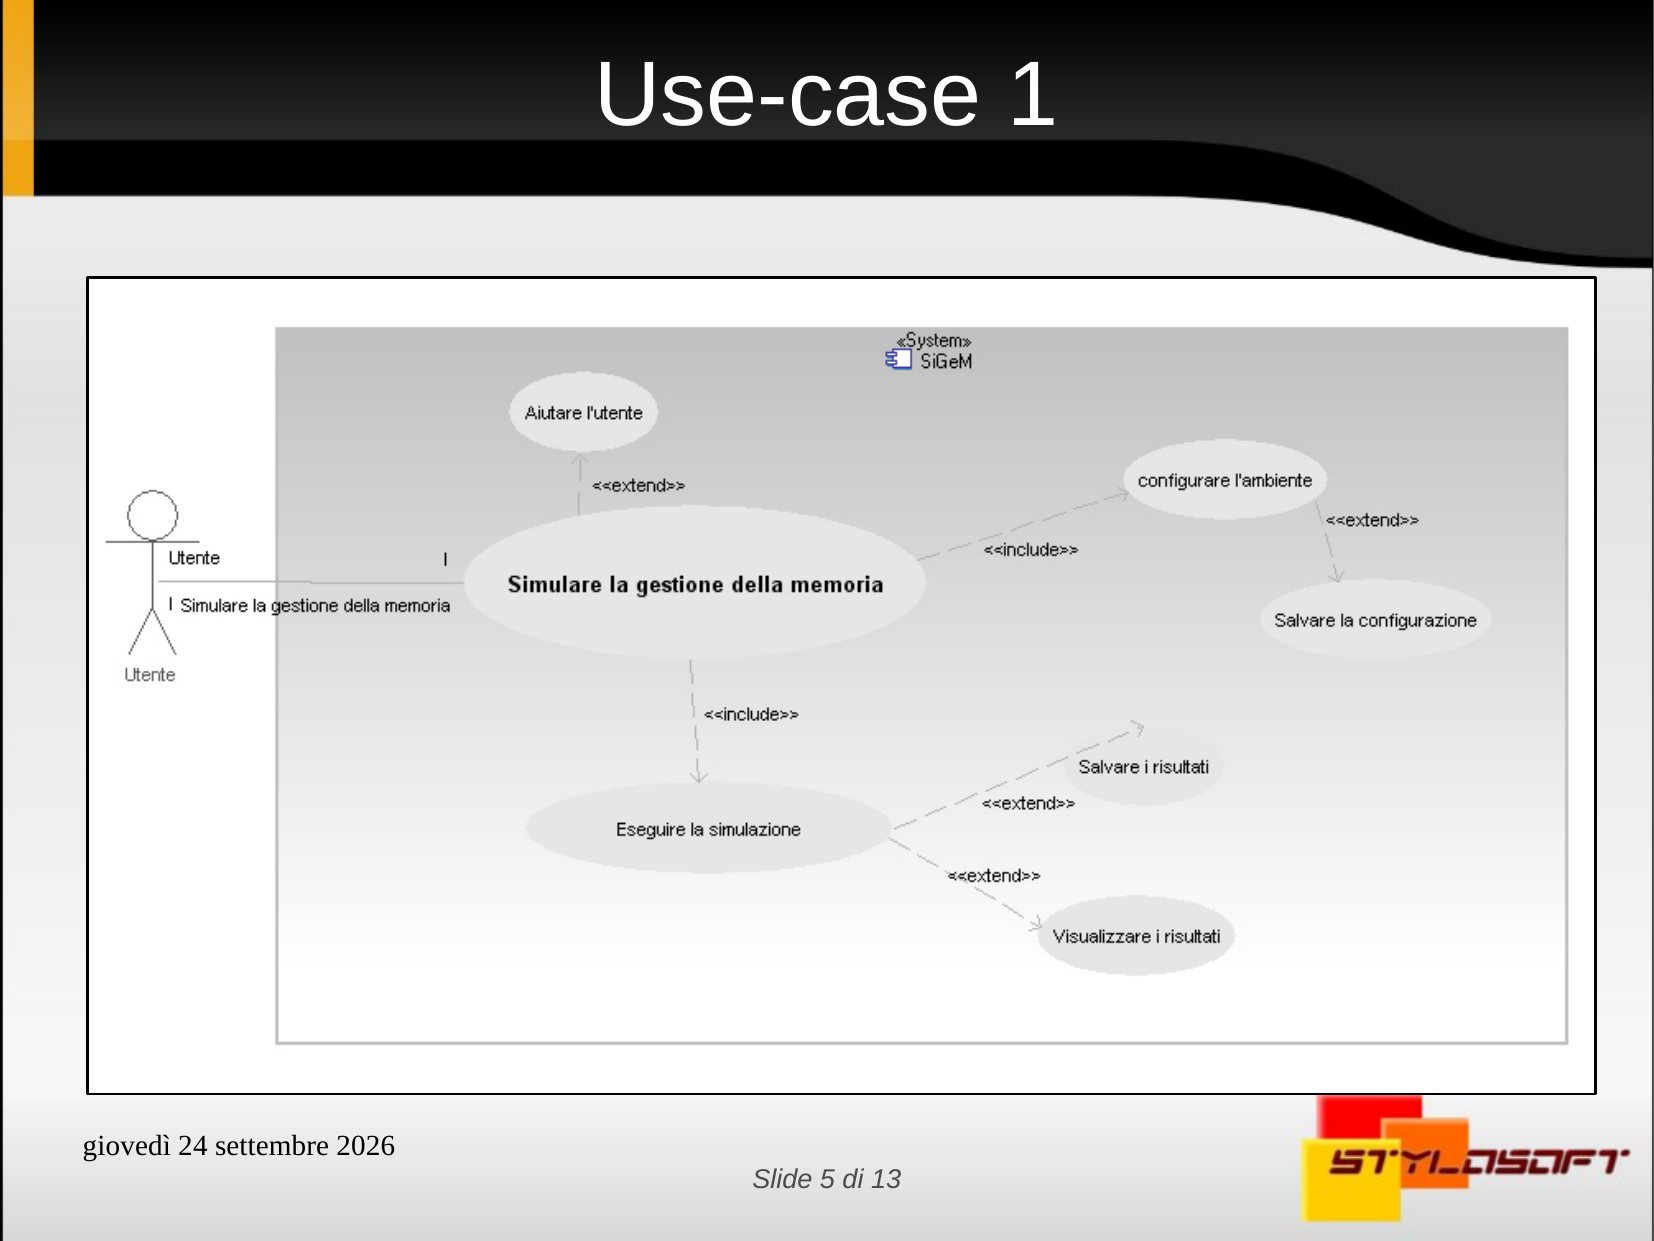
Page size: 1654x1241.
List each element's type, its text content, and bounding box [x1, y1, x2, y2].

picture [0, 0, 1654, 1156]
text_box Slide <number> di 13 [0, 1156, 1654, 1241]
title Use-case 1 [82, 0, 1571, 198]
